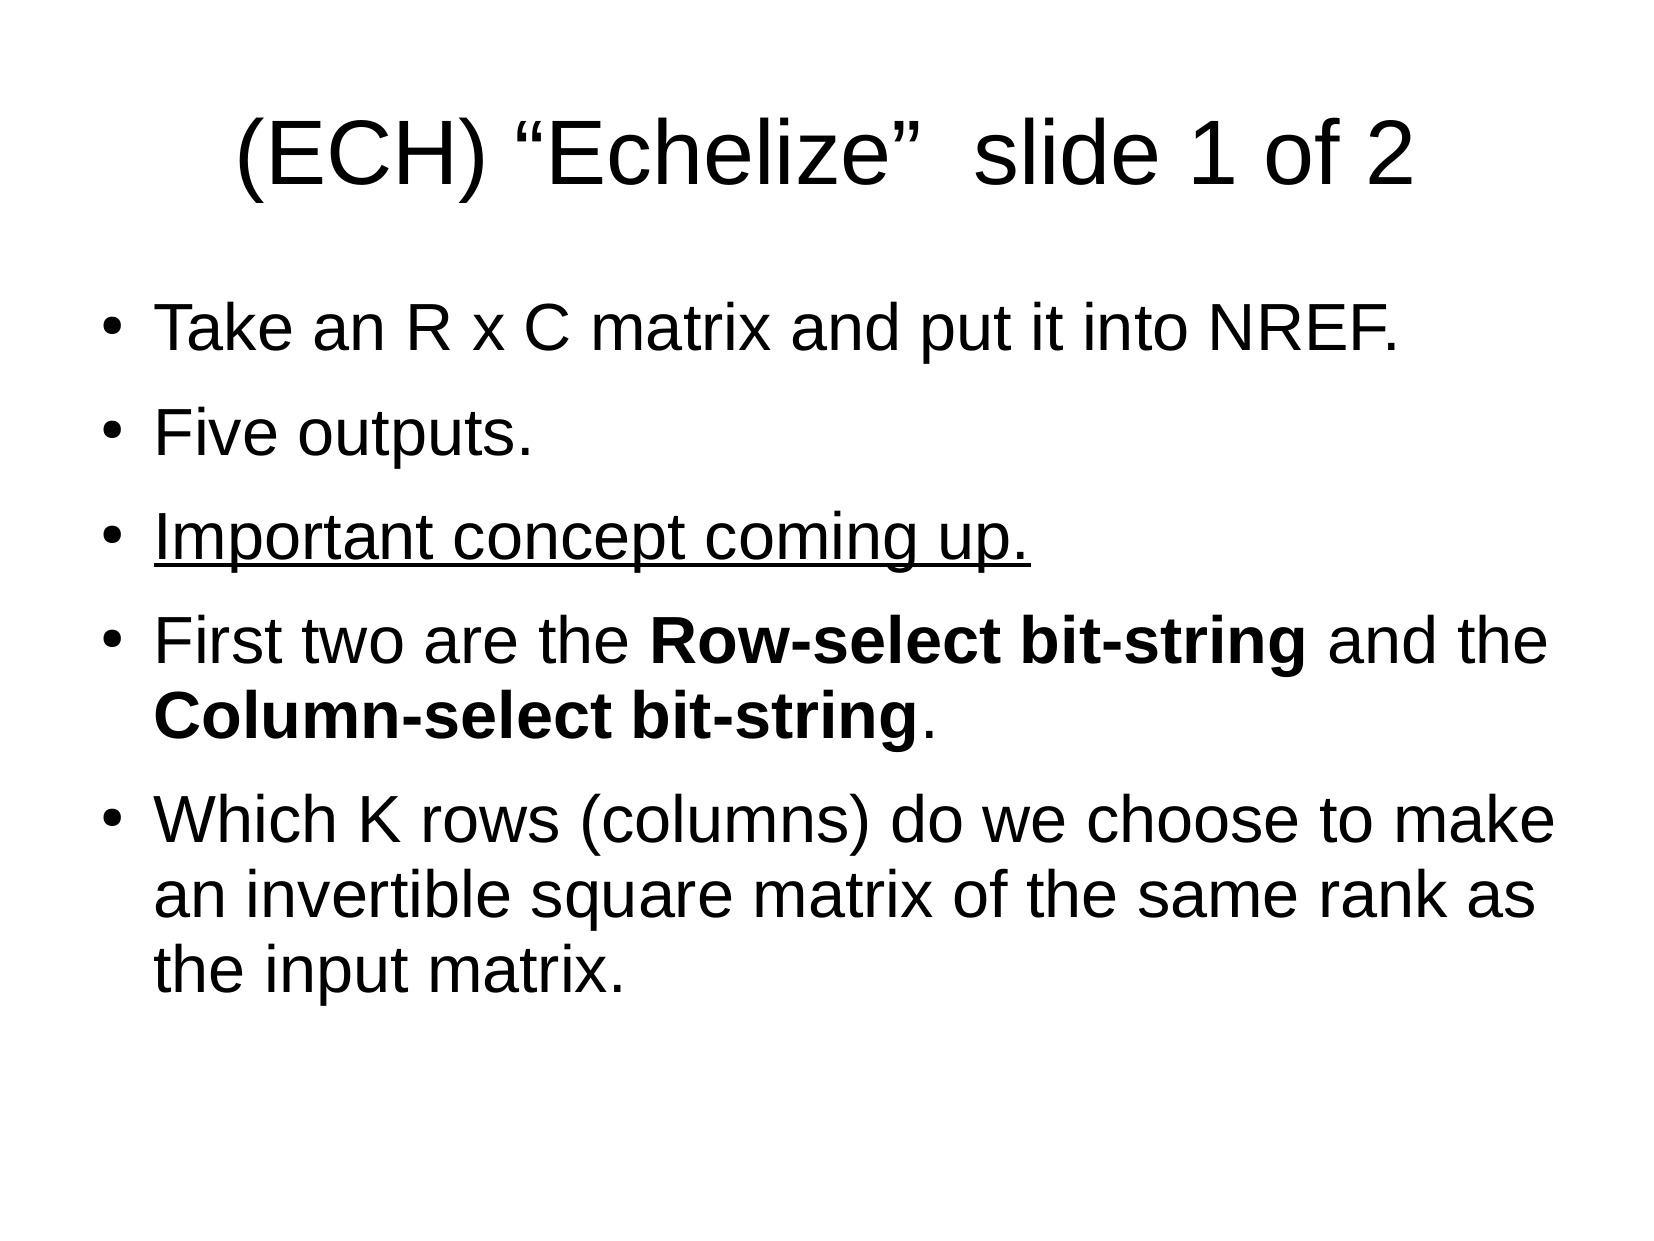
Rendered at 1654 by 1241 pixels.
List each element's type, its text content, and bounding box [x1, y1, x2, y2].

title (ECH) “Echelize” slide 1 of 2 [82, 49, 1571, 257]
list Take an R x C matrix and put it into NREF. Five outputs. Important concept coming up. First two are the Row-select bit-string and the Column-select bit-string. Which K rows (columns) do we choose to make an invertible square matrix of the same rank as the input matrix. [82, 290, 1571, 1109]
